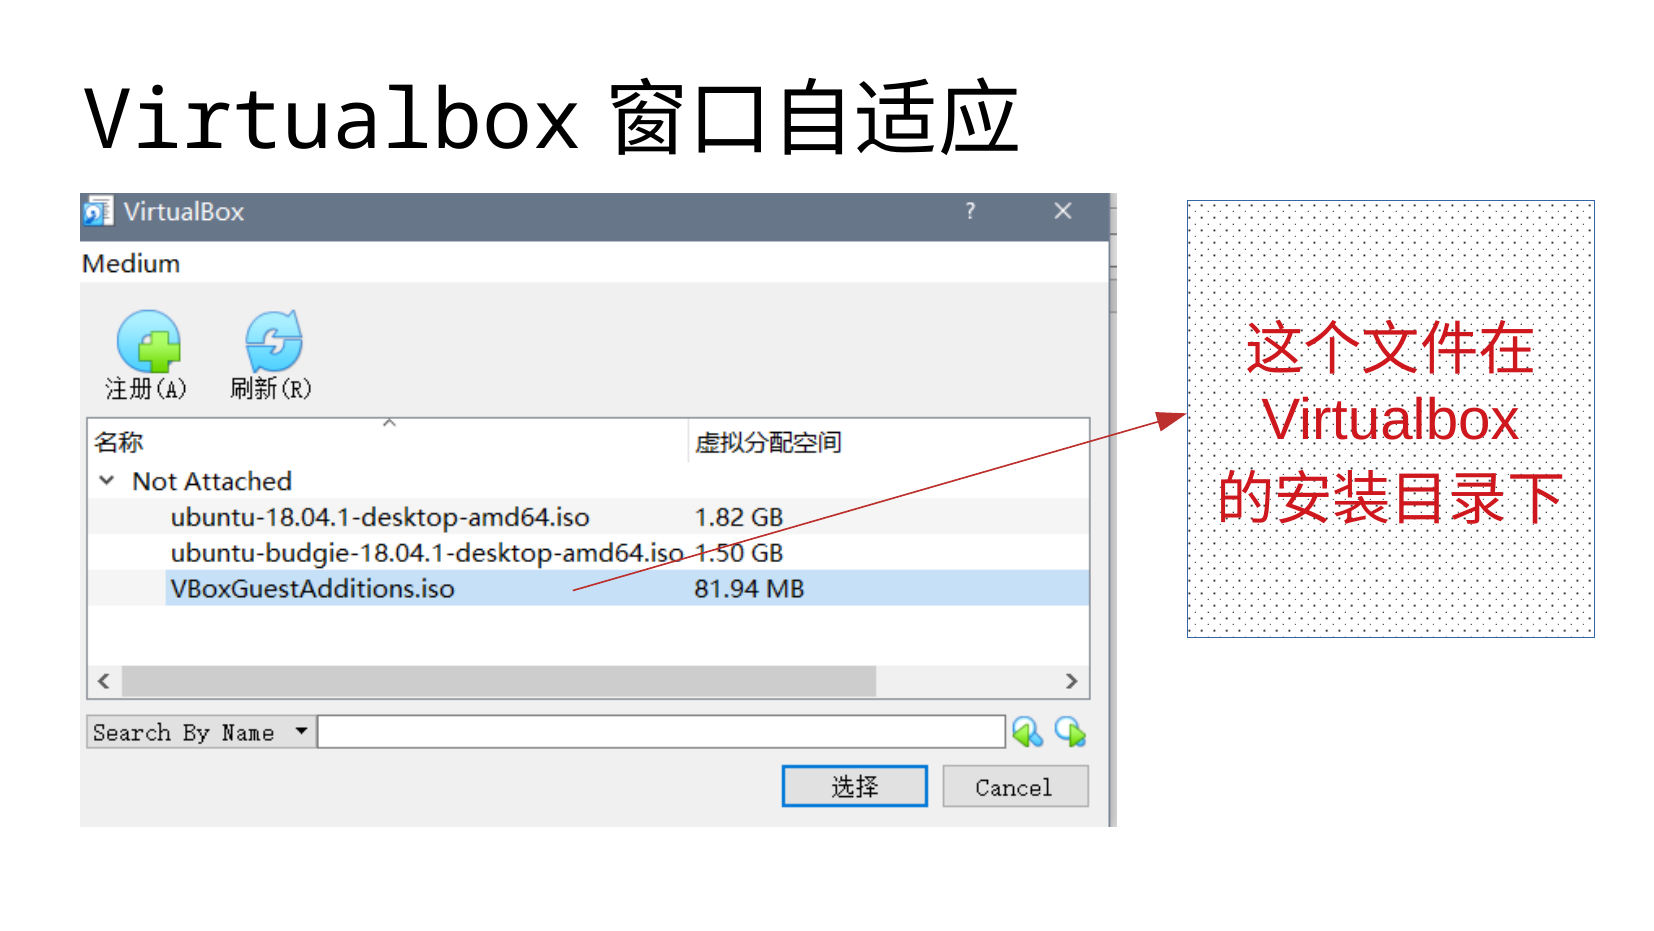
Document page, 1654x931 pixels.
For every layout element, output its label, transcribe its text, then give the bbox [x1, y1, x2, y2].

picture [80, 193, 1117, 827]
title Virtualbox窗口自适应 [82, 37, 1571, 189]
text_box 这个文件在 Virtualbox 的安装目录下 [1187, 200, 1595, 638]
